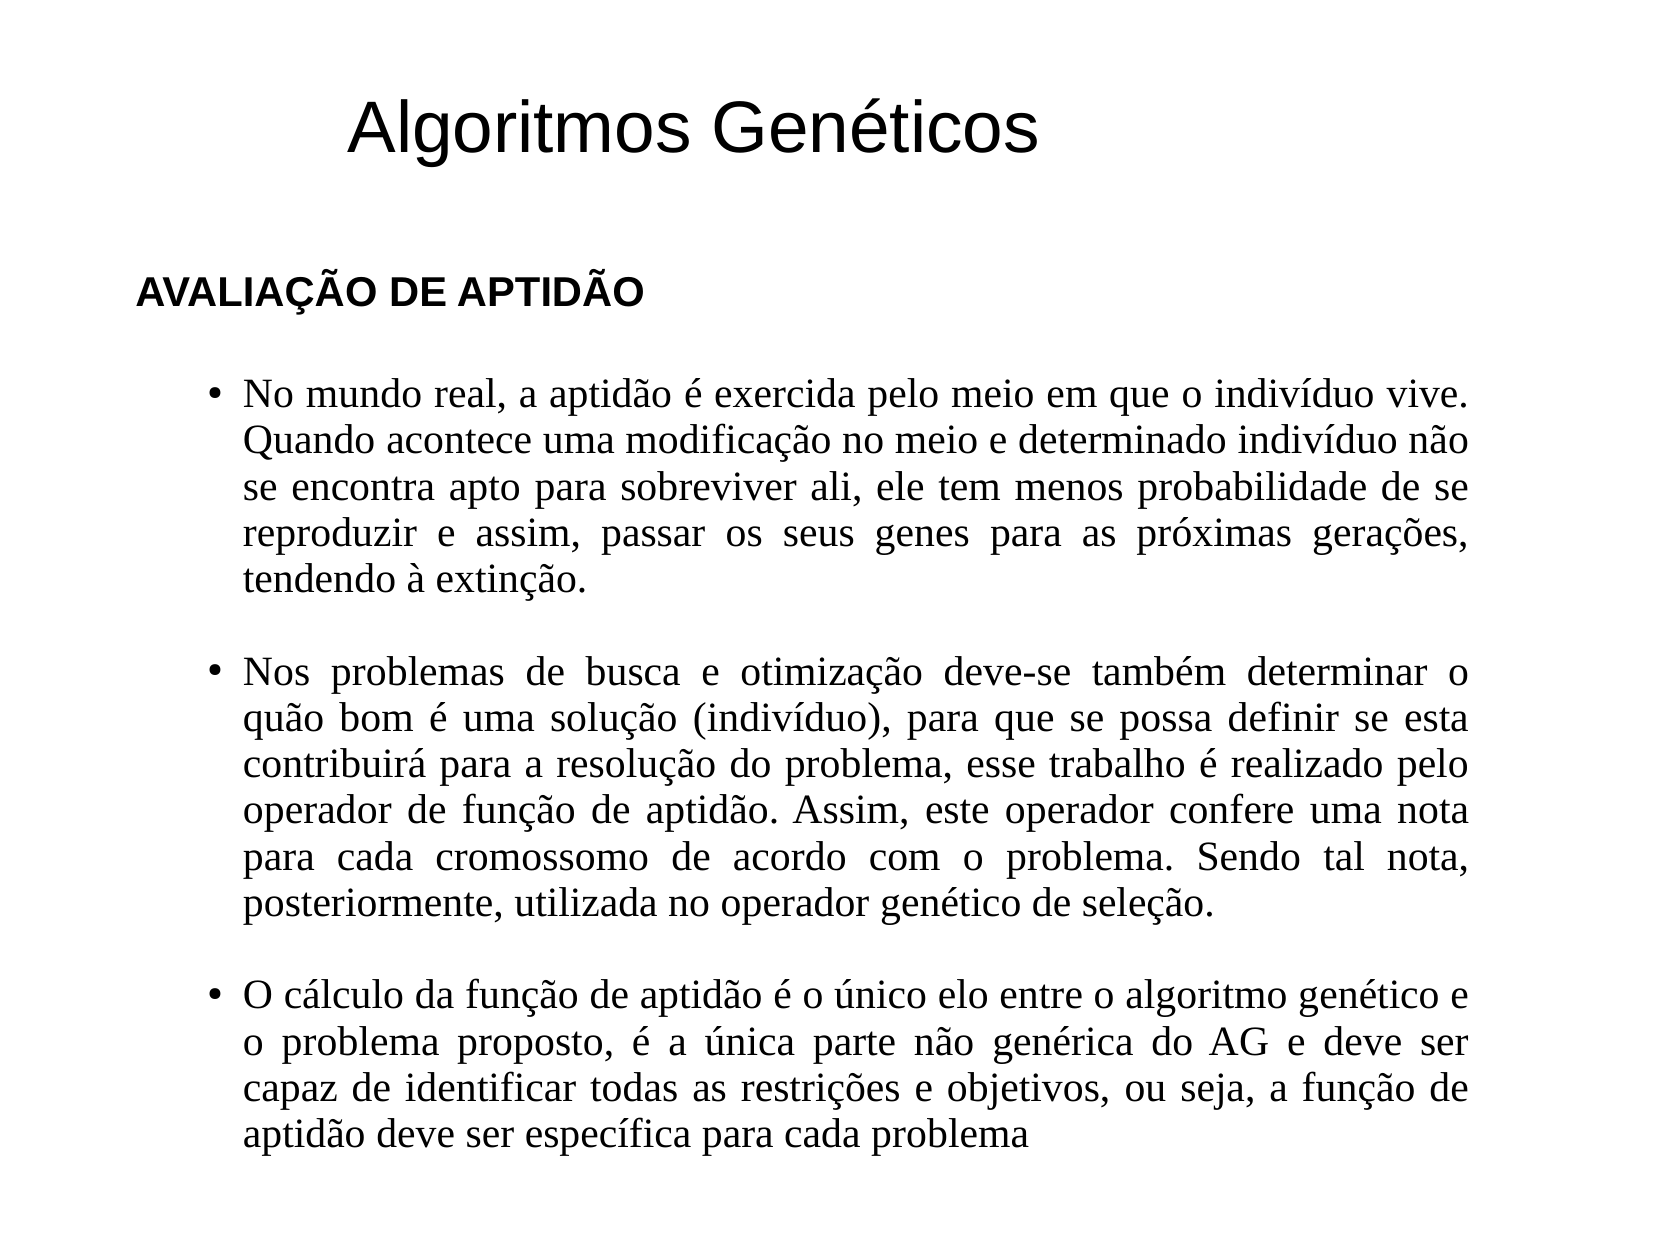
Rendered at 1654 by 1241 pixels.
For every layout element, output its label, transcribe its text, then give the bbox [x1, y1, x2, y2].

text_box No mundo real, a aptidão é exercida pelo meio em que o indivíduo vive. Quando acontece uma modificação no meio e determinado indivíduo não se encontra apto para sobreviver ali, ele tem menos probabilidade de se reproduzir e assim, passar os seus genes para as próximas gerações, tendendo à extinção. Nos problemas de busca e otimização deve-se também determinar o quão bom é uma solução (indivíduo), para que se possa definir se esta contribuirá para a resolução do problema, esse trabalho é realizado pelo operador de função de aptidão. Assim, este operador confere uma nota para cada cromossomo de acordo com o problema. Sendo tal nota, posteriormente, utilizada no operador genético de seleção. O cálculo da função de aptidão é o único elo entre o algoritmo genético e o problema proposto, é a única parte não genérica do AG e deve ser capaz de identificar todas as restrições e objetivos, ou seja, a função de aptidão deve ser específica para cada problema [192, 363, 1486, 1170]
title Algoritmos Genéticos [0, 23, 1429, 231]
text_box AVALIAÇÃO DE APTIDÃO [120, 261, 717, 323]
